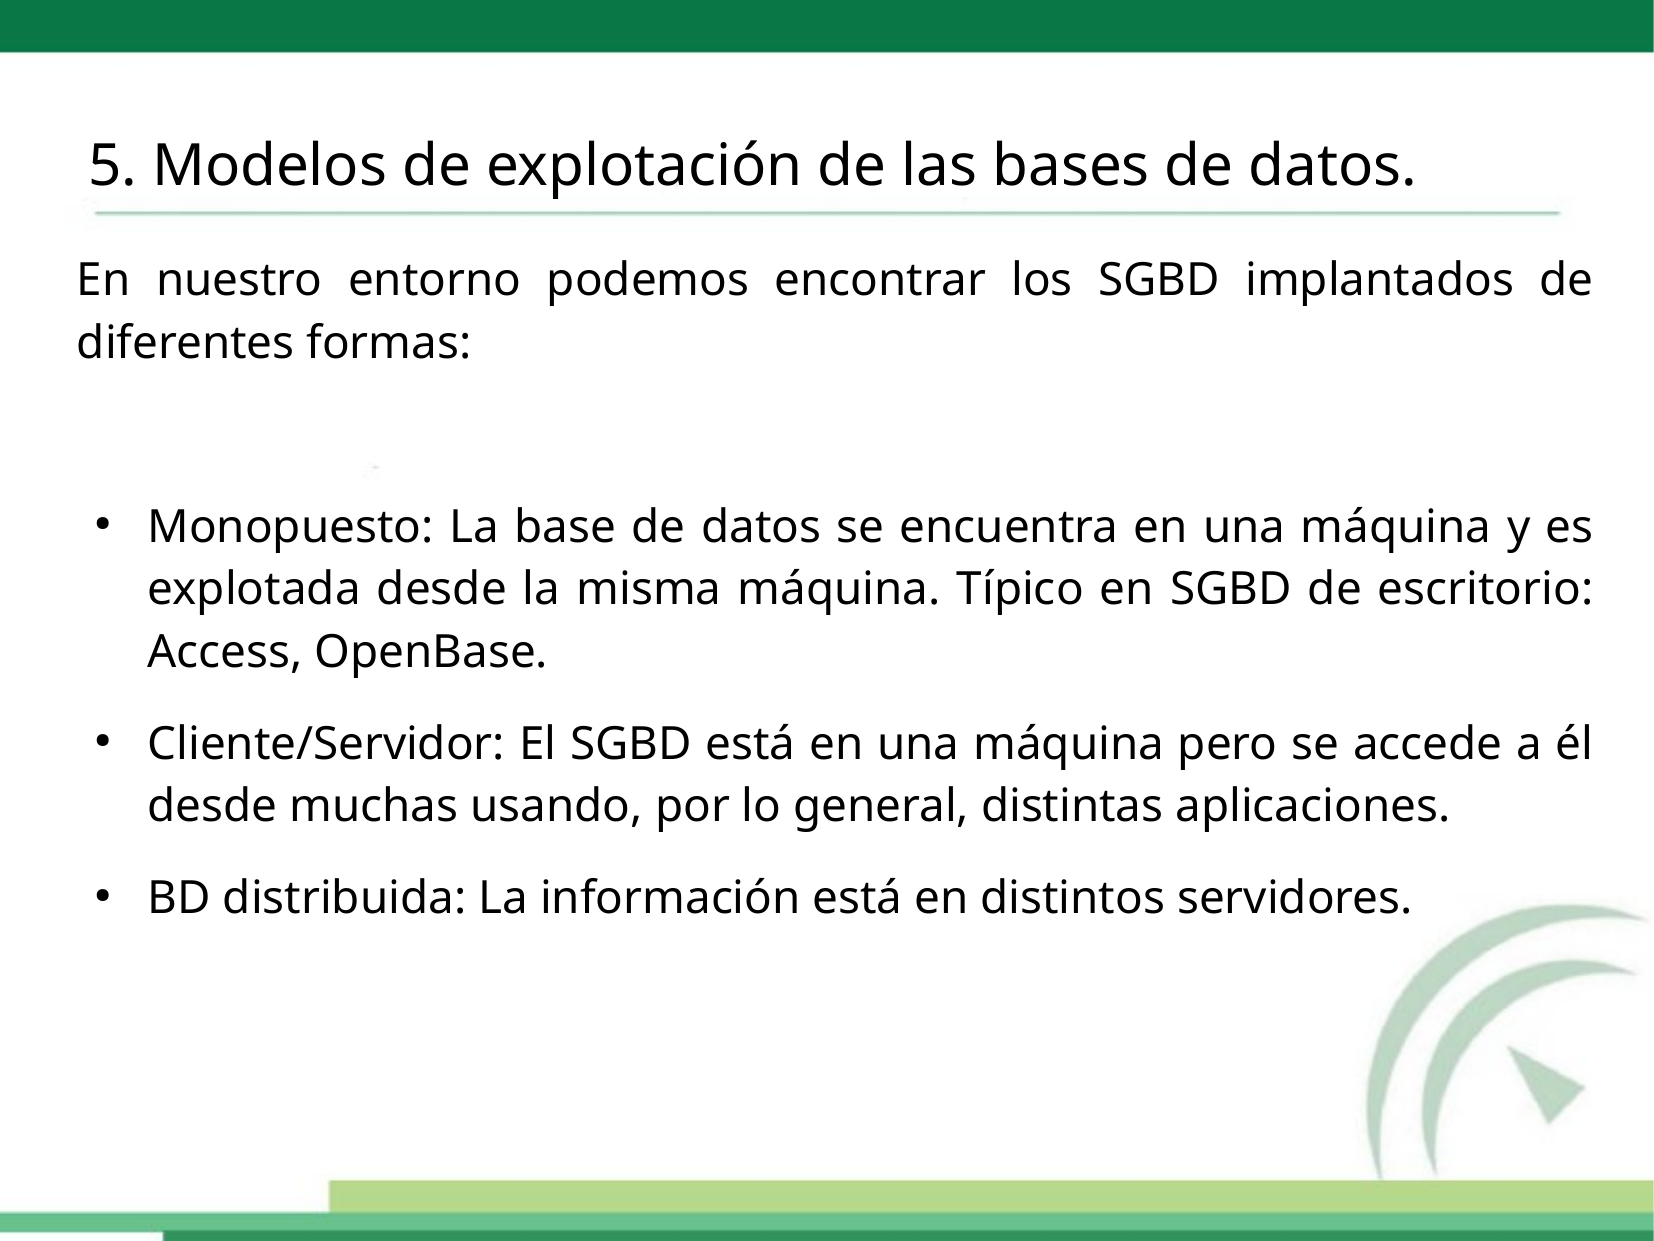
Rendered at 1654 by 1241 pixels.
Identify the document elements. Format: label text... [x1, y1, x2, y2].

title 5. Modelos de explotación de las bases de datos. [88, 58, 1577, 246]
picture [0, 0, 1654, 1241]
list En nuestro entorno podemos encontrar los SGBD implantados de diferentes formas: Monopuesto: La base de datos se encuentra en una máquina y es explotada desde la misma máquina. Típico en SGBD de escritorio: Access, OpenBase. Cliente/Servidor: El SGBD está en una máquina pero se accede a él desde muchas usando, por lo general, distintas aplicaciones. BD distribuida: La información está en distintos servidores. [76, 246, 1595, 1051]
